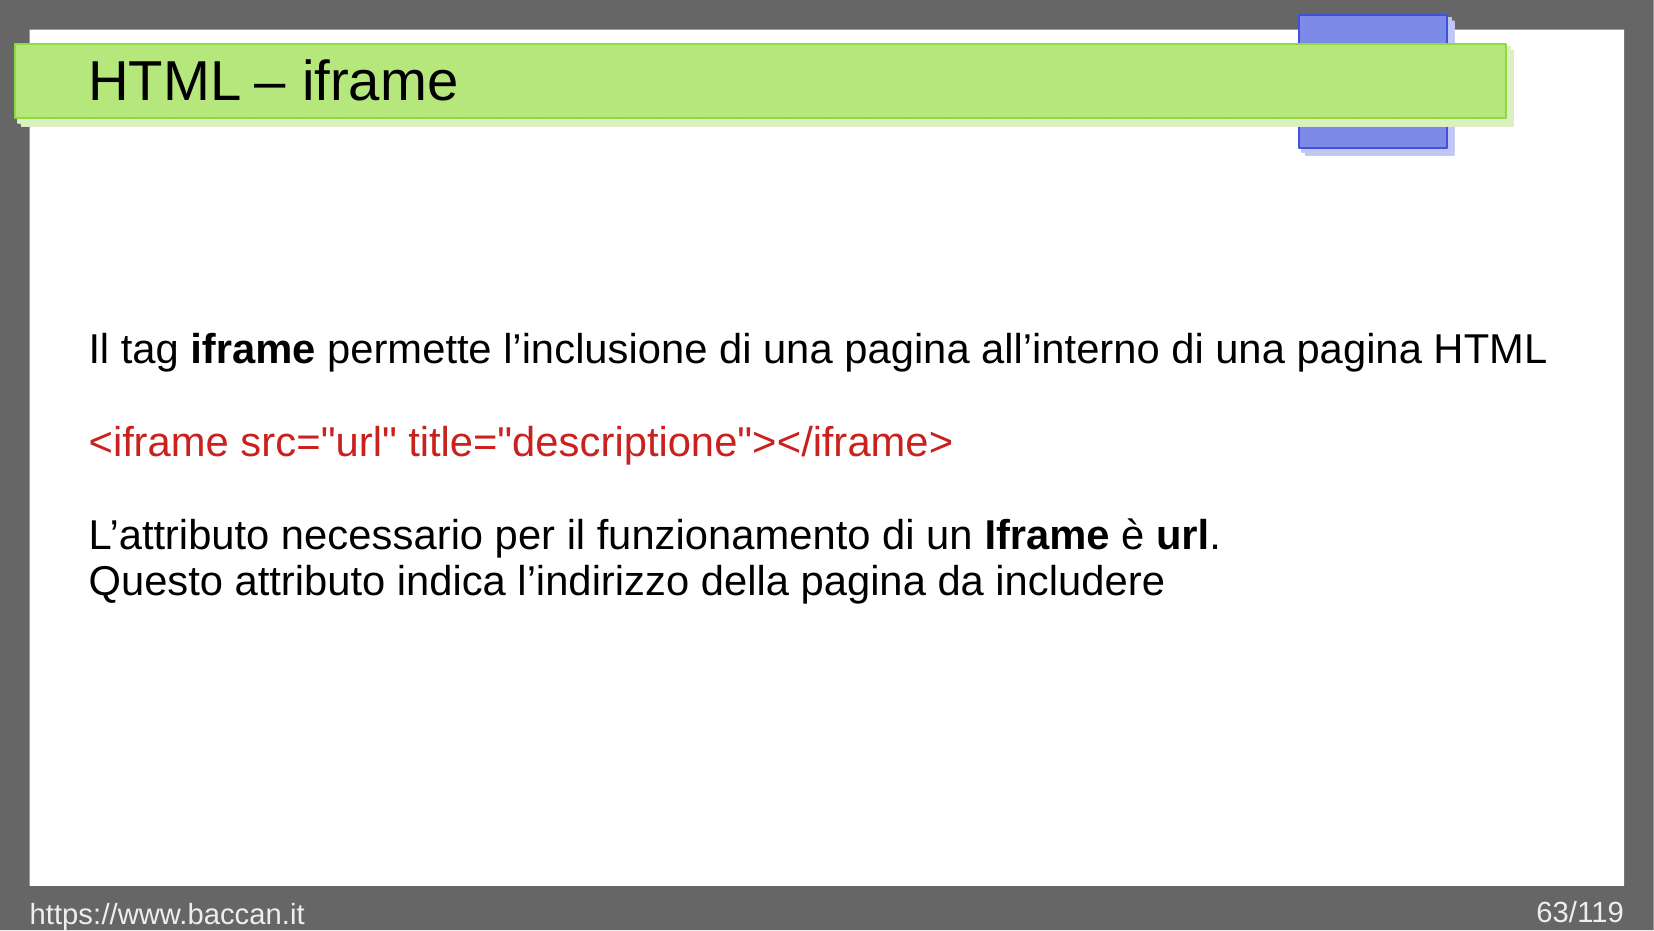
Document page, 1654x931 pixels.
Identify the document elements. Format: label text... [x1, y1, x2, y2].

title HTML – iframe [88, 44, 1506, 119]
text_box Il tag iframe permette l’inclusione di una pagina all’interno di una pagina HTML <iframe src="url" title="descriptione"></iframe> L’attributo necessario per il funzionamento di un Iframe è url. Questo attributo indica l’indirizzo della pagina da includere [88, 147, 1565, 876]
